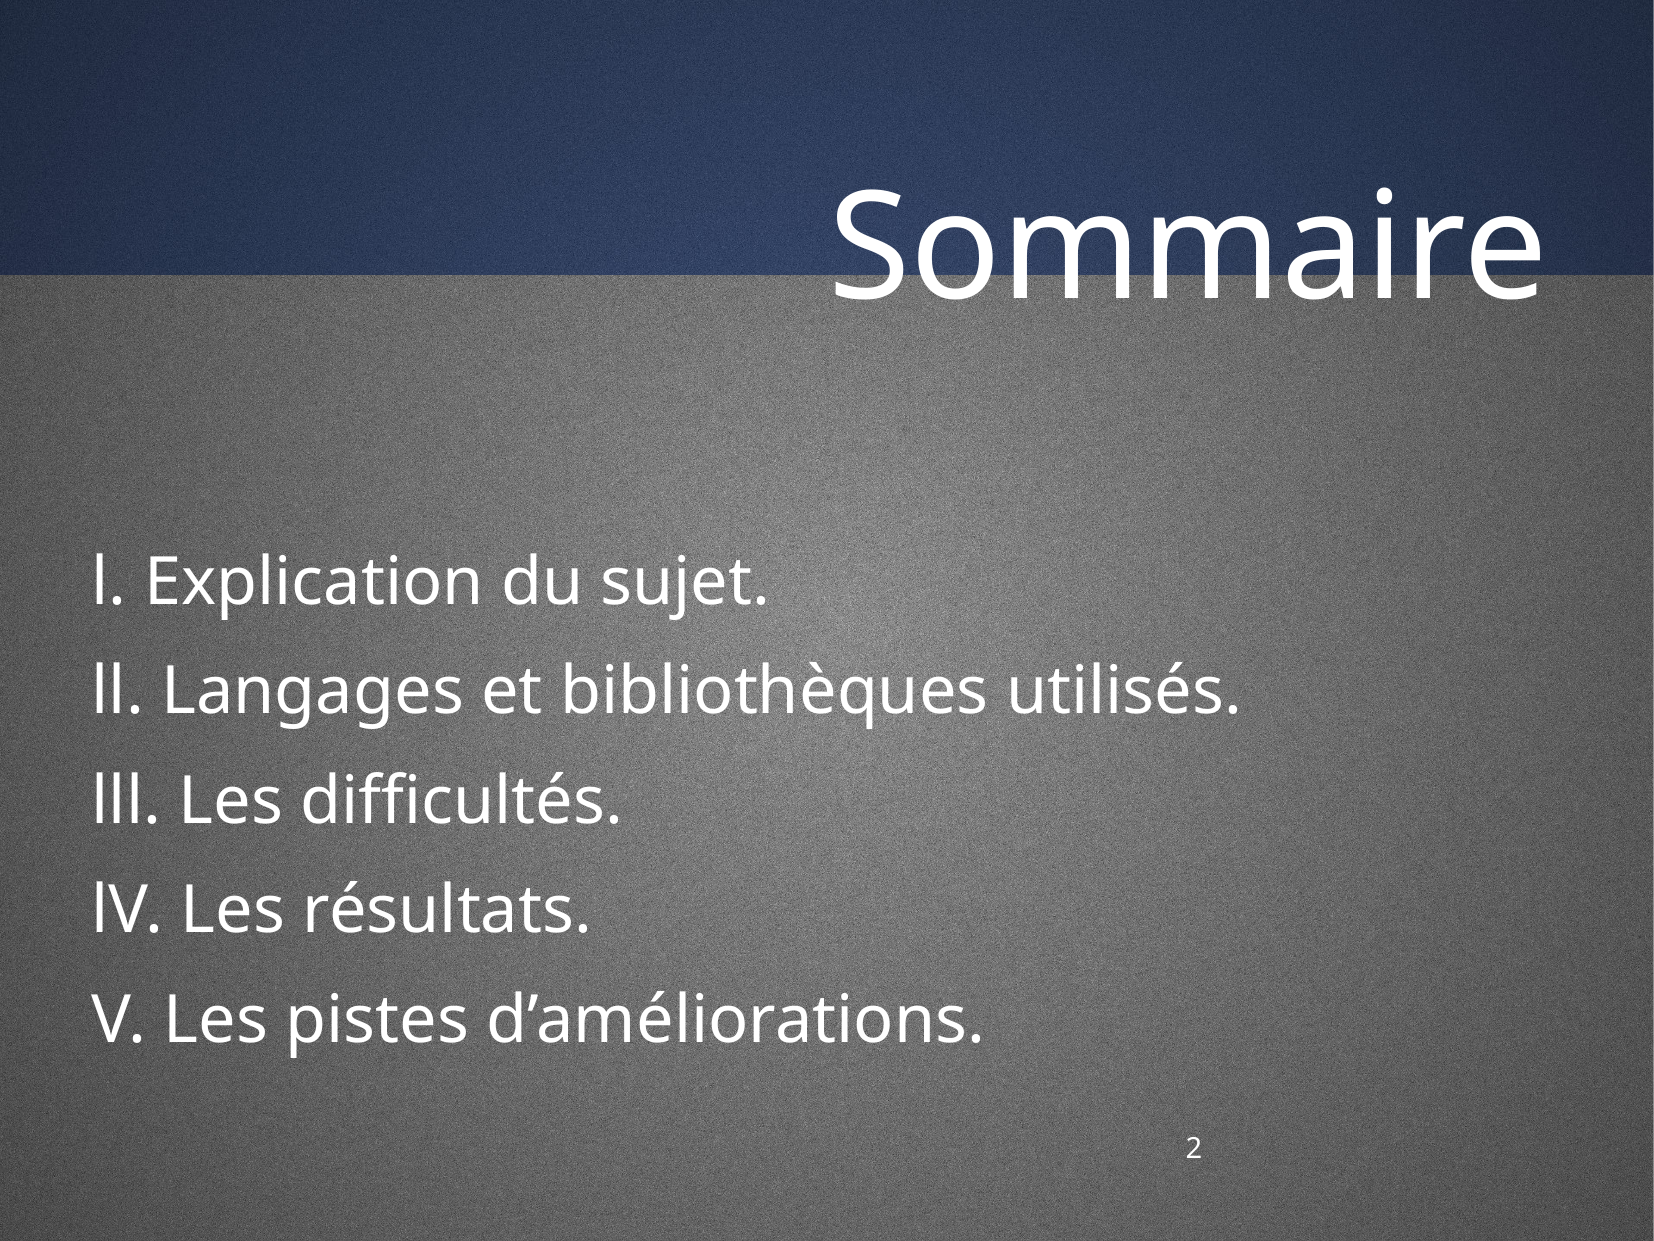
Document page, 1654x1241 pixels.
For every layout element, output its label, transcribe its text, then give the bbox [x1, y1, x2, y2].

text_box 15 [1185, 1129, 1571, 1216]
picture [0, 0, 1654, 1241]
text_box l. Explication du sujet. ll. Langages et bibliothèques utilisés. lll. Les difficultés. lV. Les résultats. V. Les pistes d’améliorations. [91, 537, 1568, 1241]
text_box Sommaire [813, 130, 1607, 331]
